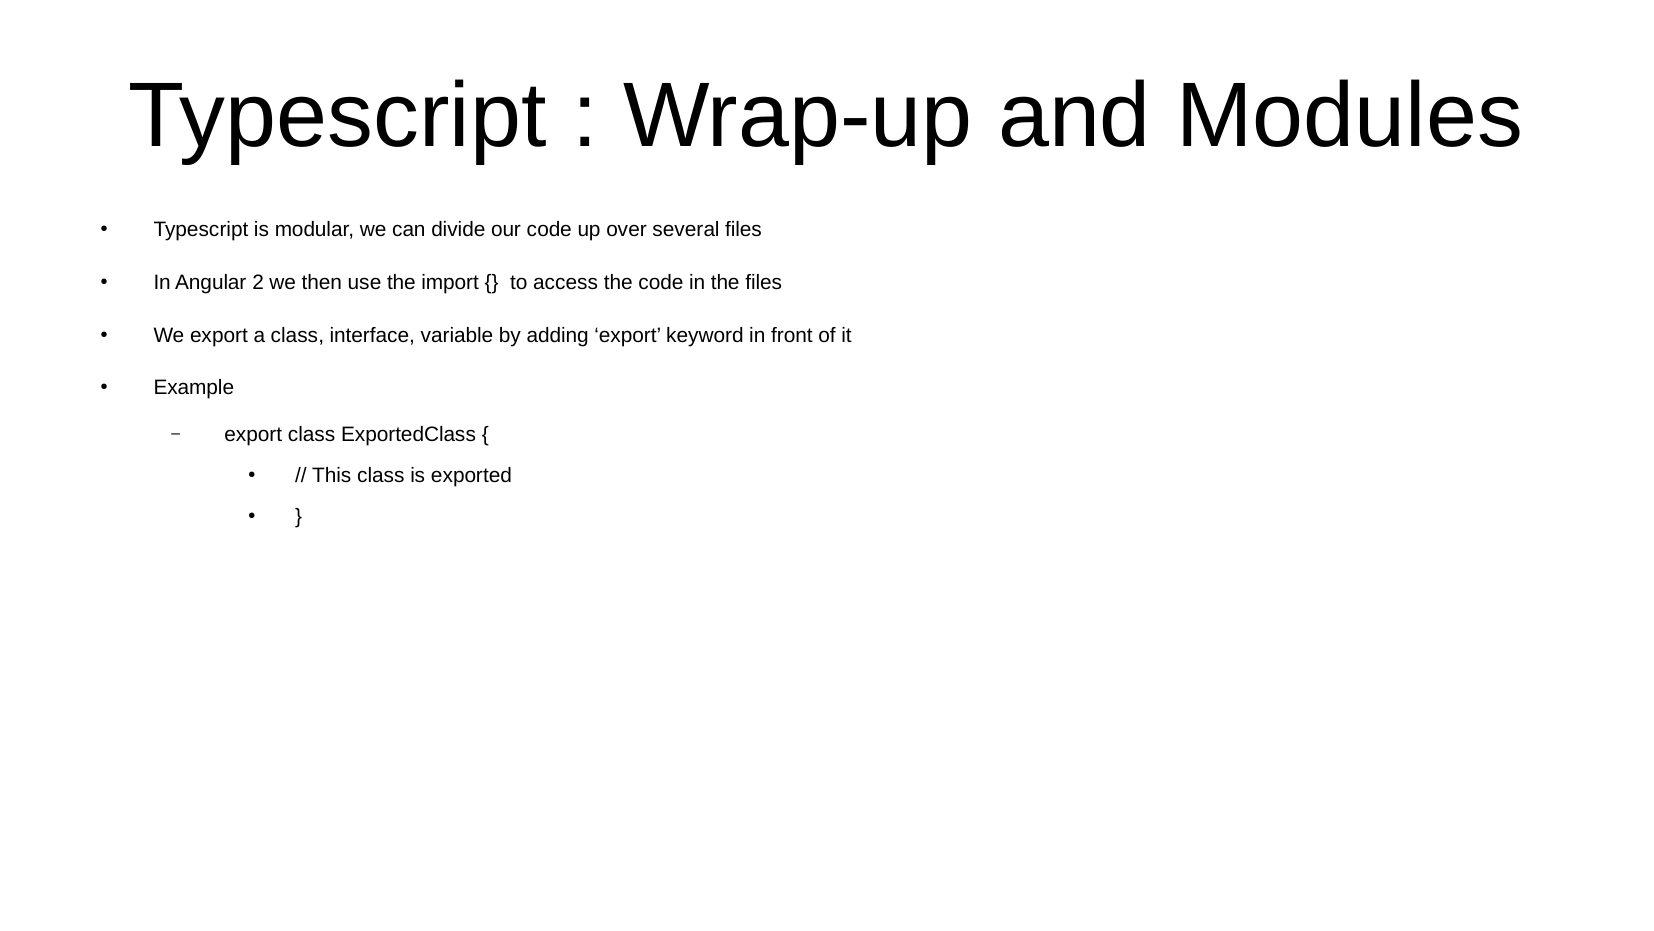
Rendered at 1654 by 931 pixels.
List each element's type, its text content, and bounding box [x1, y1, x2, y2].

title Typescript : Wrap-up and Modules [82, 37, 1571, 193]
list Typescript is modular, we can divide our code up over several files In Angular 2 we then use the import {} to access the code in the files We export a class, interface, variable by adding ‘export’ keyword in front of it Example export class ExportedClass { // This class is exported } [82, 217, 1576, 886]
